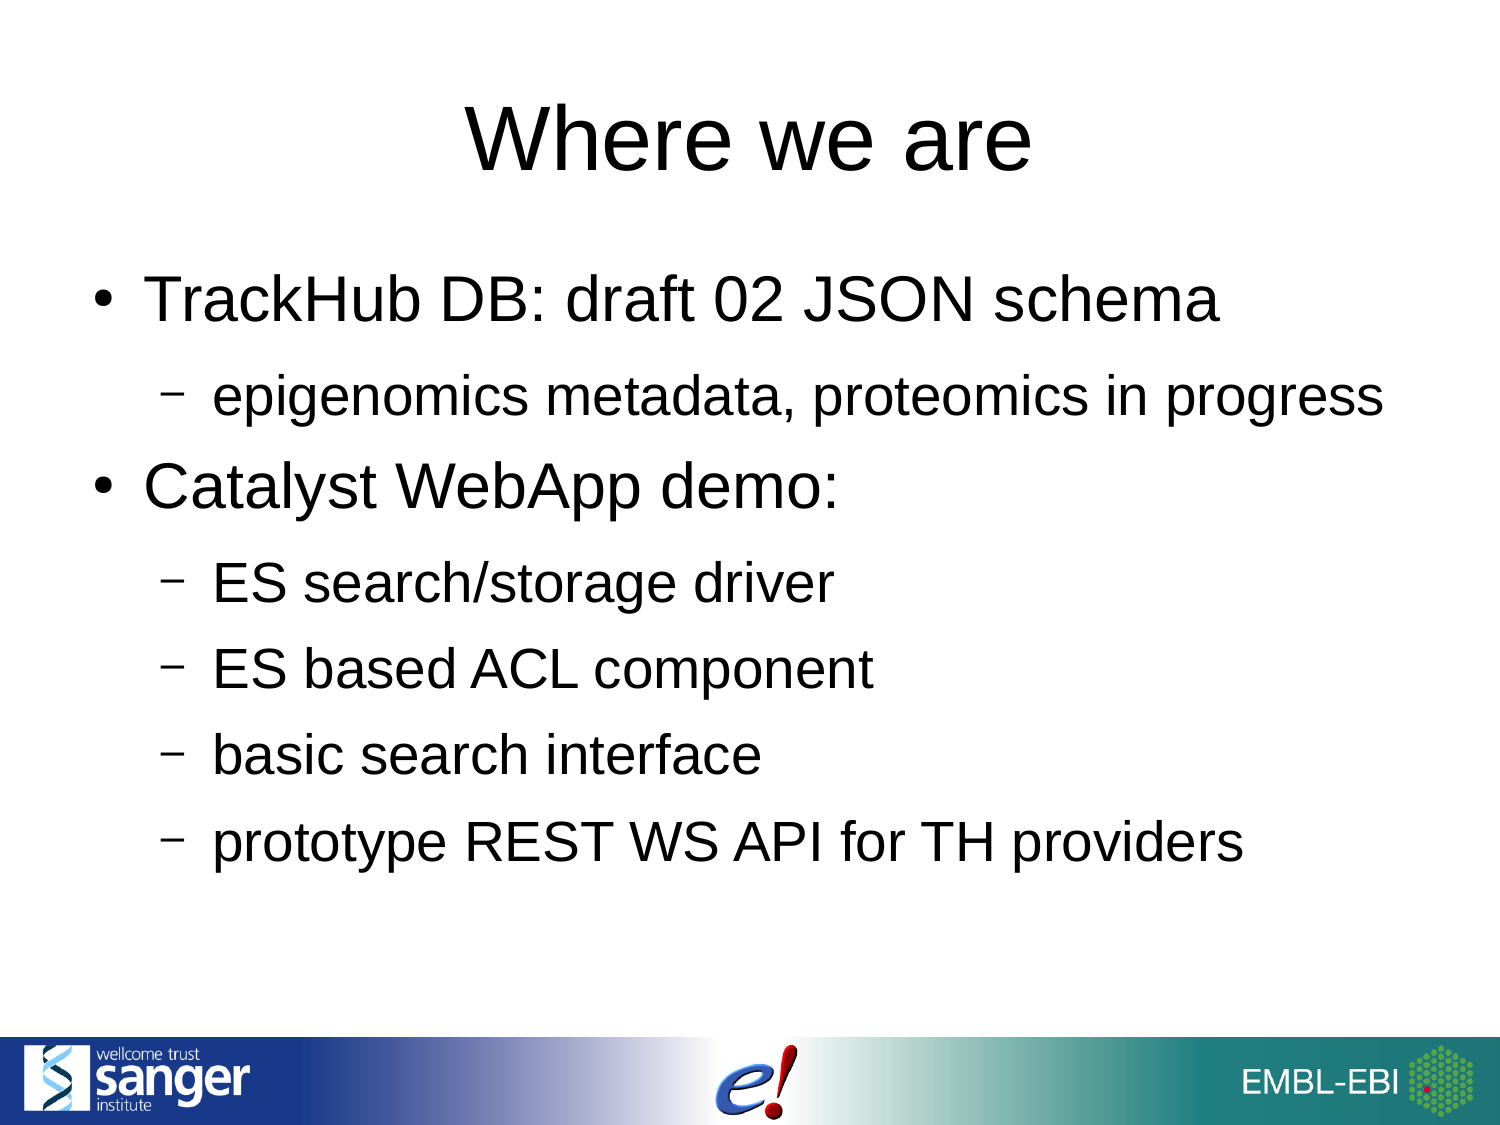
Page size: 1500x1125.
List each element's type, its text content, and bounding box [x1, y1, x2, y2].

picture [0, 1037, 1500, 1125]
title Where we are [75, 44, 1425, 233]
list TrackHub DB: draft 02 JSON schema epigenomics metadata, proteomics in progress Catalyst WebApp demo: ES search/storage driver ES based ACL component basic search interface prototype REST WS API for TH providers [75, 263, 1395, 916]
